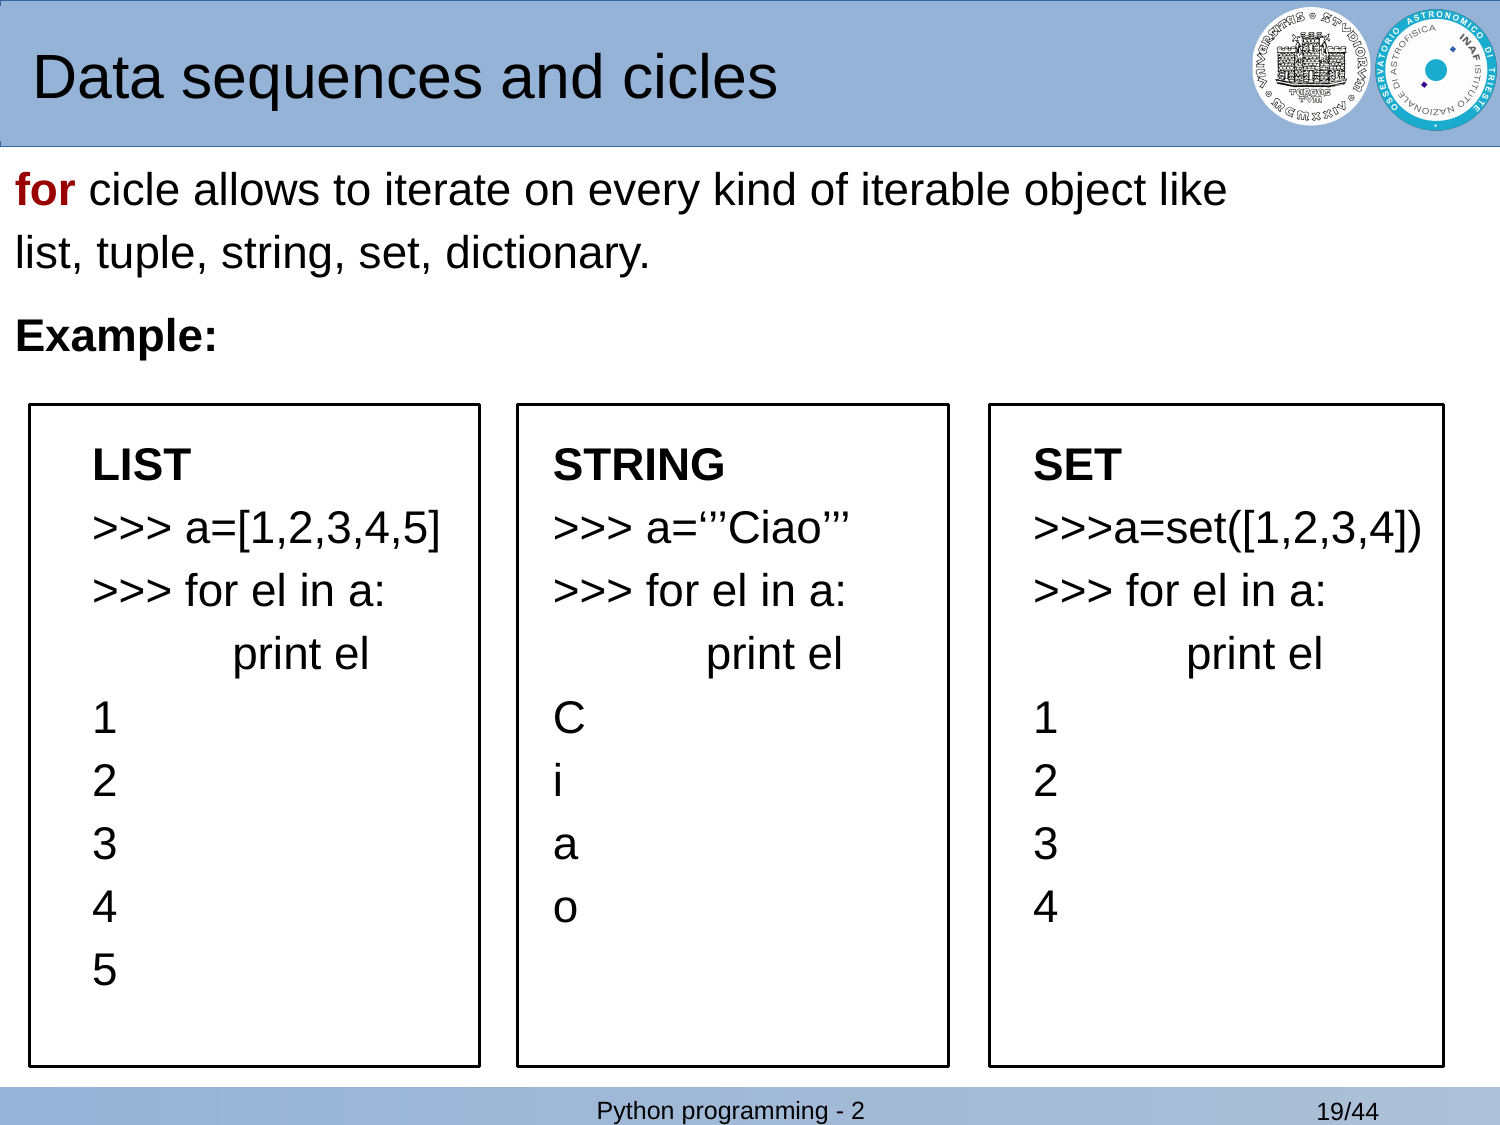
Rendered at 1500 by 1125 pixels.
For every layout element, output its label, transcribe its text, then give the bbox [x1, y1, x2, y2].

text_box [29, 404, 480, 1067]
text_box [989, 404, 1444, 1067]
text_box Data sequences and cicles [0, 5, 1253, 141]
text_box [517, 404, 949, 1067]
picture [1253, 0, 1500, 143]
list for cicle allows to iterate on every kind of iterable object like list, tuple, string, set, dictionary. Example: [0, 143, 1500, 1000]
